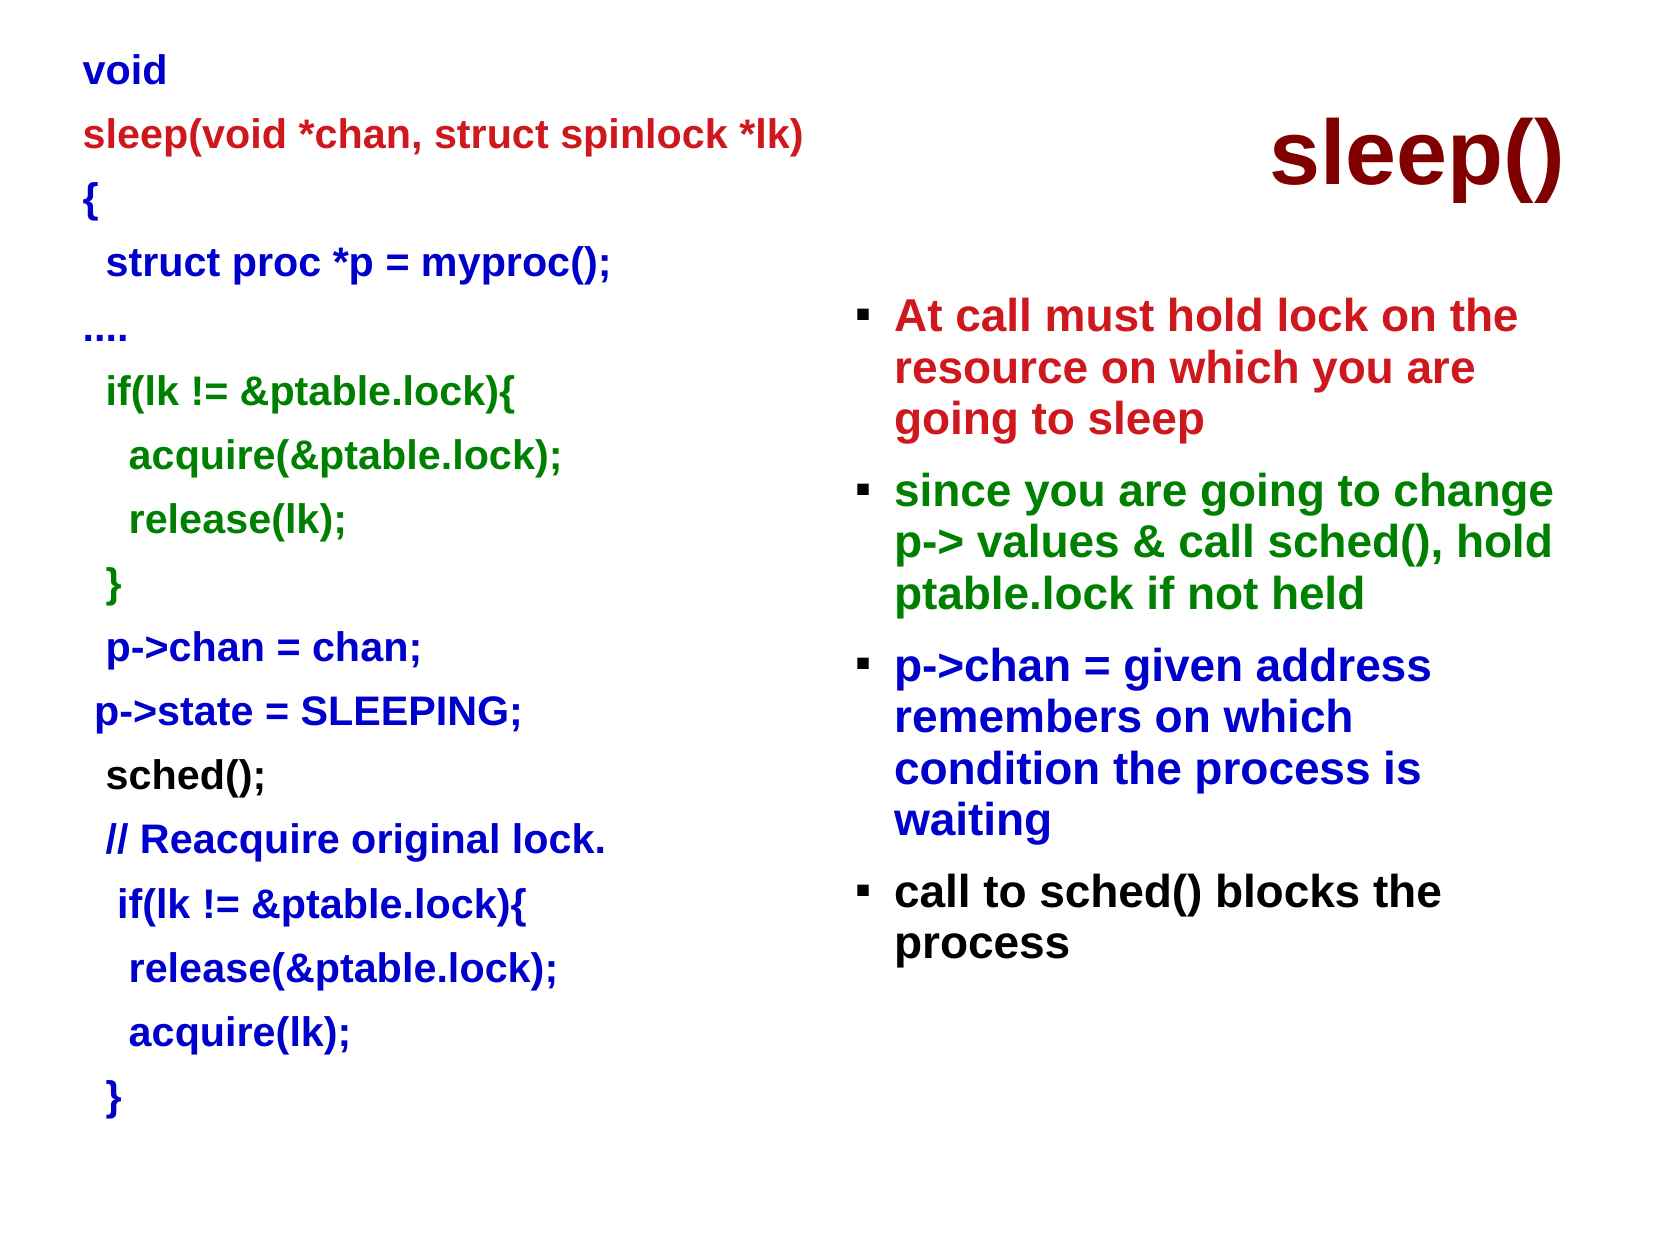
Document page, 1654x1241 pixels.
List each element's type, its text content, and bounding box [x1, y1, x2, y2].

list At call must hold lock on the resource on which you are going to sleep since you are going to change p-> values & call sched(), hold ptable.lock if not held p->chan = given address remembers on which condition the process is waiting call to sched() blocks the process [845, 290, 1572, 1010]
title sleep() [1263, 16, 1571, 290]
list void sleep(void *chan, struct spinlock *lk) { struct proc *p = myproc(); .... if(lk != &ptable.lock){ acquire(&ptable.lock); release(lk); } p->chan = chan; p->state = SLEEPING; sched(); // Reacquire original lock. if(lk != &ptable.lock){ release(&ptable.lock); acquire(lk); } [82, 47, 809, 1182]
